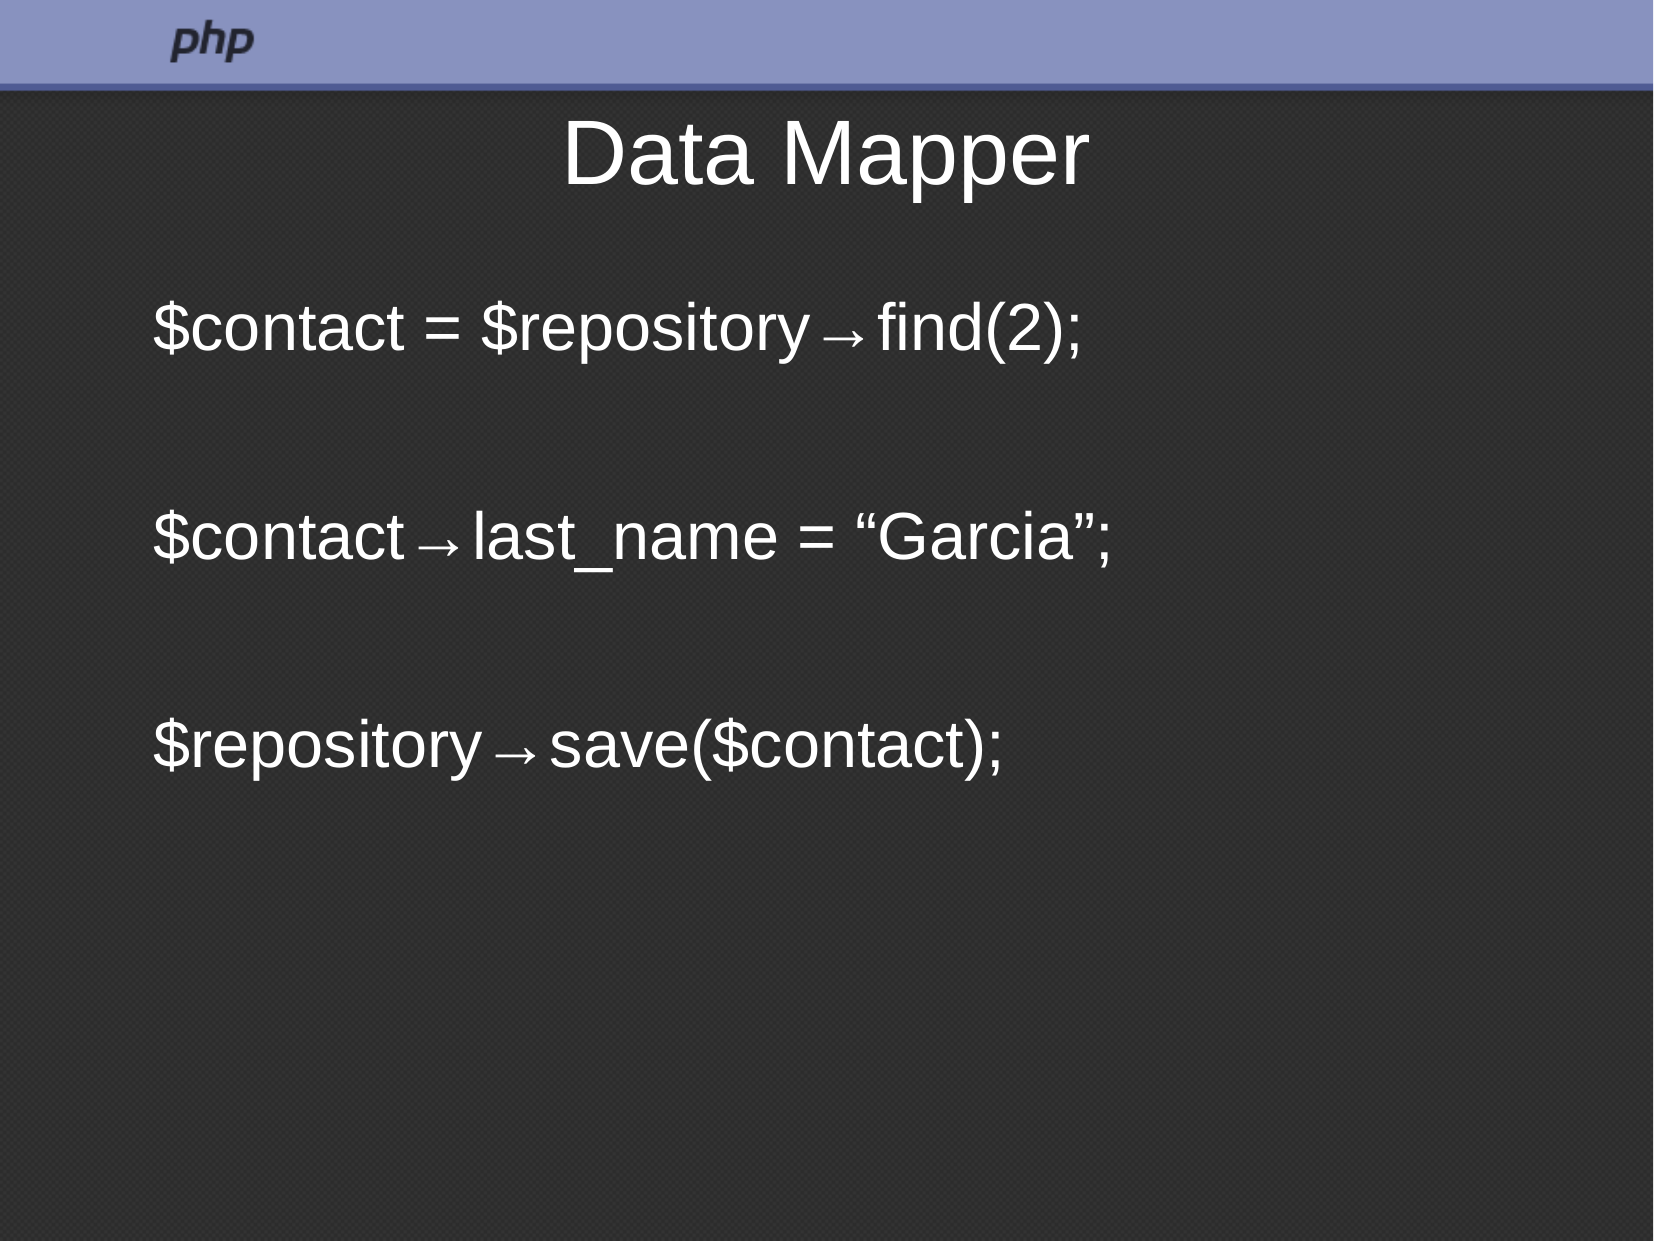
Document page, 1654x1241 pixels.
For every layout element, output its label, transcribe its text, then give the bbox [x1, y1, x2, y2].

list $contact = $repository→find(2); $contact→last_name = “Garcia”; $repository→save($contact); [82, 290, 1571, 1010]
title Data Mapper [82, 49, 1571, 257]
picture [0, 0, 1654, 1241]
